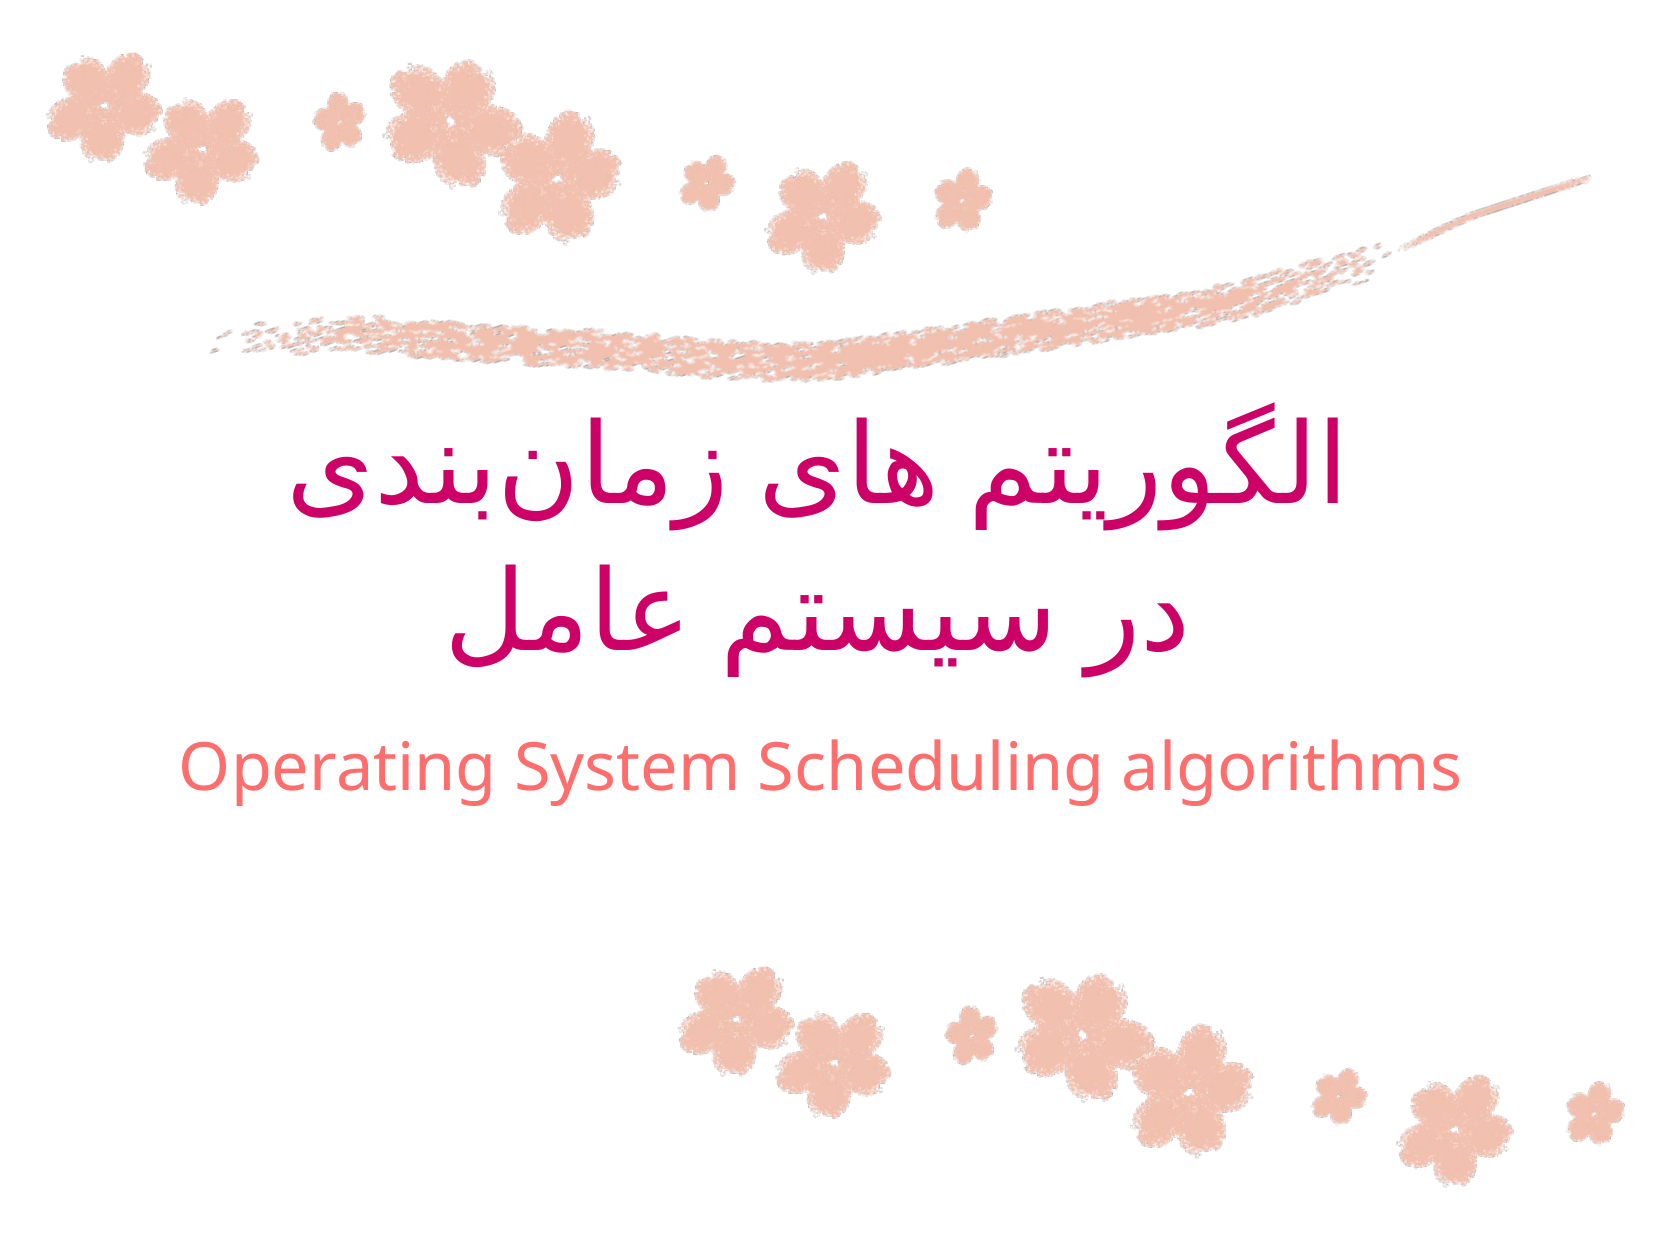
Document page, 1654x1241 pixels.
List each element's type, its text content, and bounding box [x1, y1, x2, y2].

picture [677, 966, 1626, 1188]
picture [206, 0, 1600, 395]
title Operating System Scheduling algorithms [77, 692, 1566, 837]
title الگوریتم های زمان‌بندی در سیستم عامل [73, 395, 1562, 703]
picture [45, 52, 994, 275]
